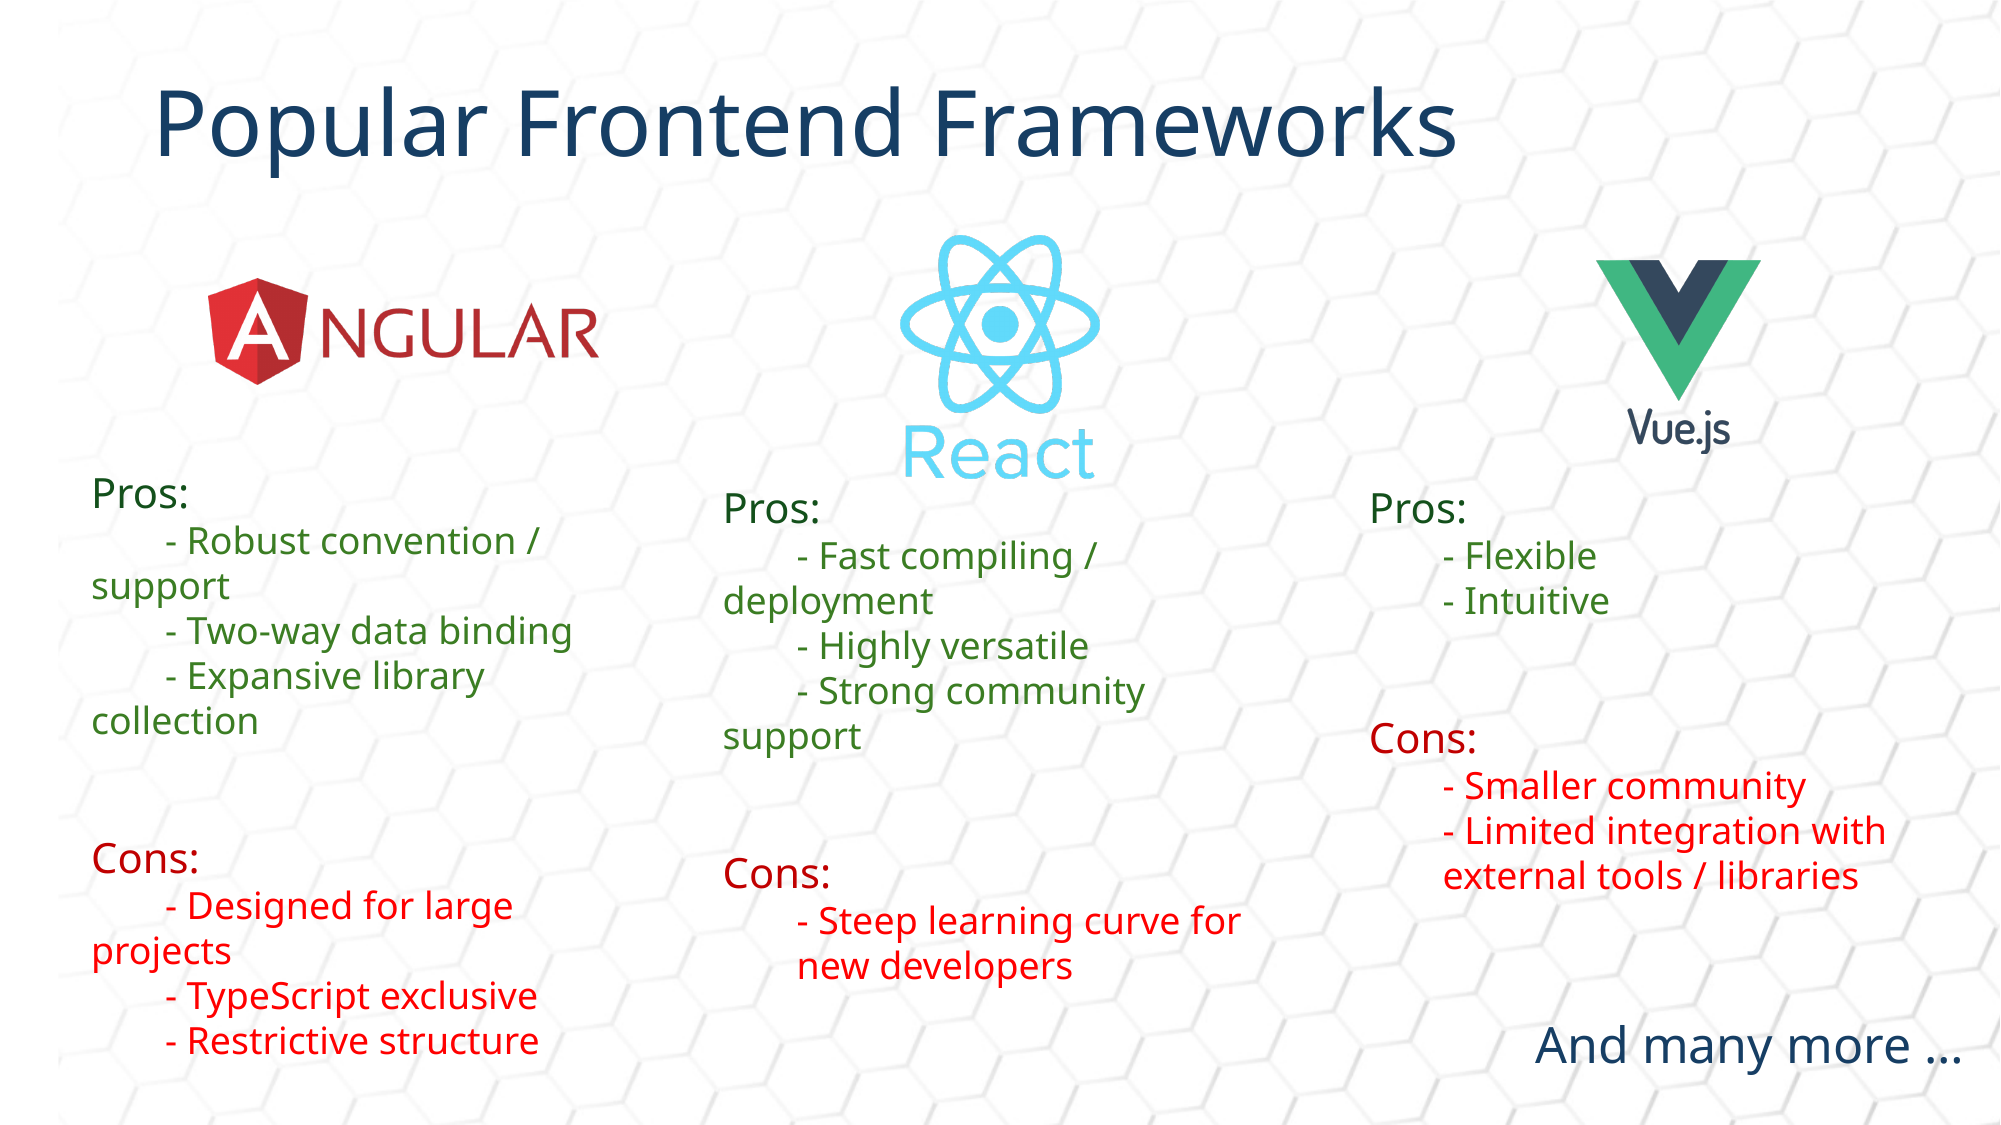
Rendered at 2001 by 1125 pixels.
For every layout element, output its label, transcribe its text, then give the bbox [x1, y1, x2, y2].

title Popular Frontend Frameworks [137, 17, 1863, 236]
text_box Pros: - Fast compiling / deployment - Highly versatile - Strong community support Cons: - Steep learning curve for new developers [707, 474, 1293, 1000]
picture [57, 0, 2000, 1125]
text_box Pros: - Flexible - Intuitive Cons: - Smaller community - Limited integration with external tools / libraries [1353, 474, 1939, 909]
text_box Pros: - Robust convention / support - Two-way data binding - Expansive library collection Cons: - Designed for large projects - TypeScript exclusive - Restrictive structure [76, 459, 661, 1076]
text_box And many more … [1520, 1006, 1968, 1082]
